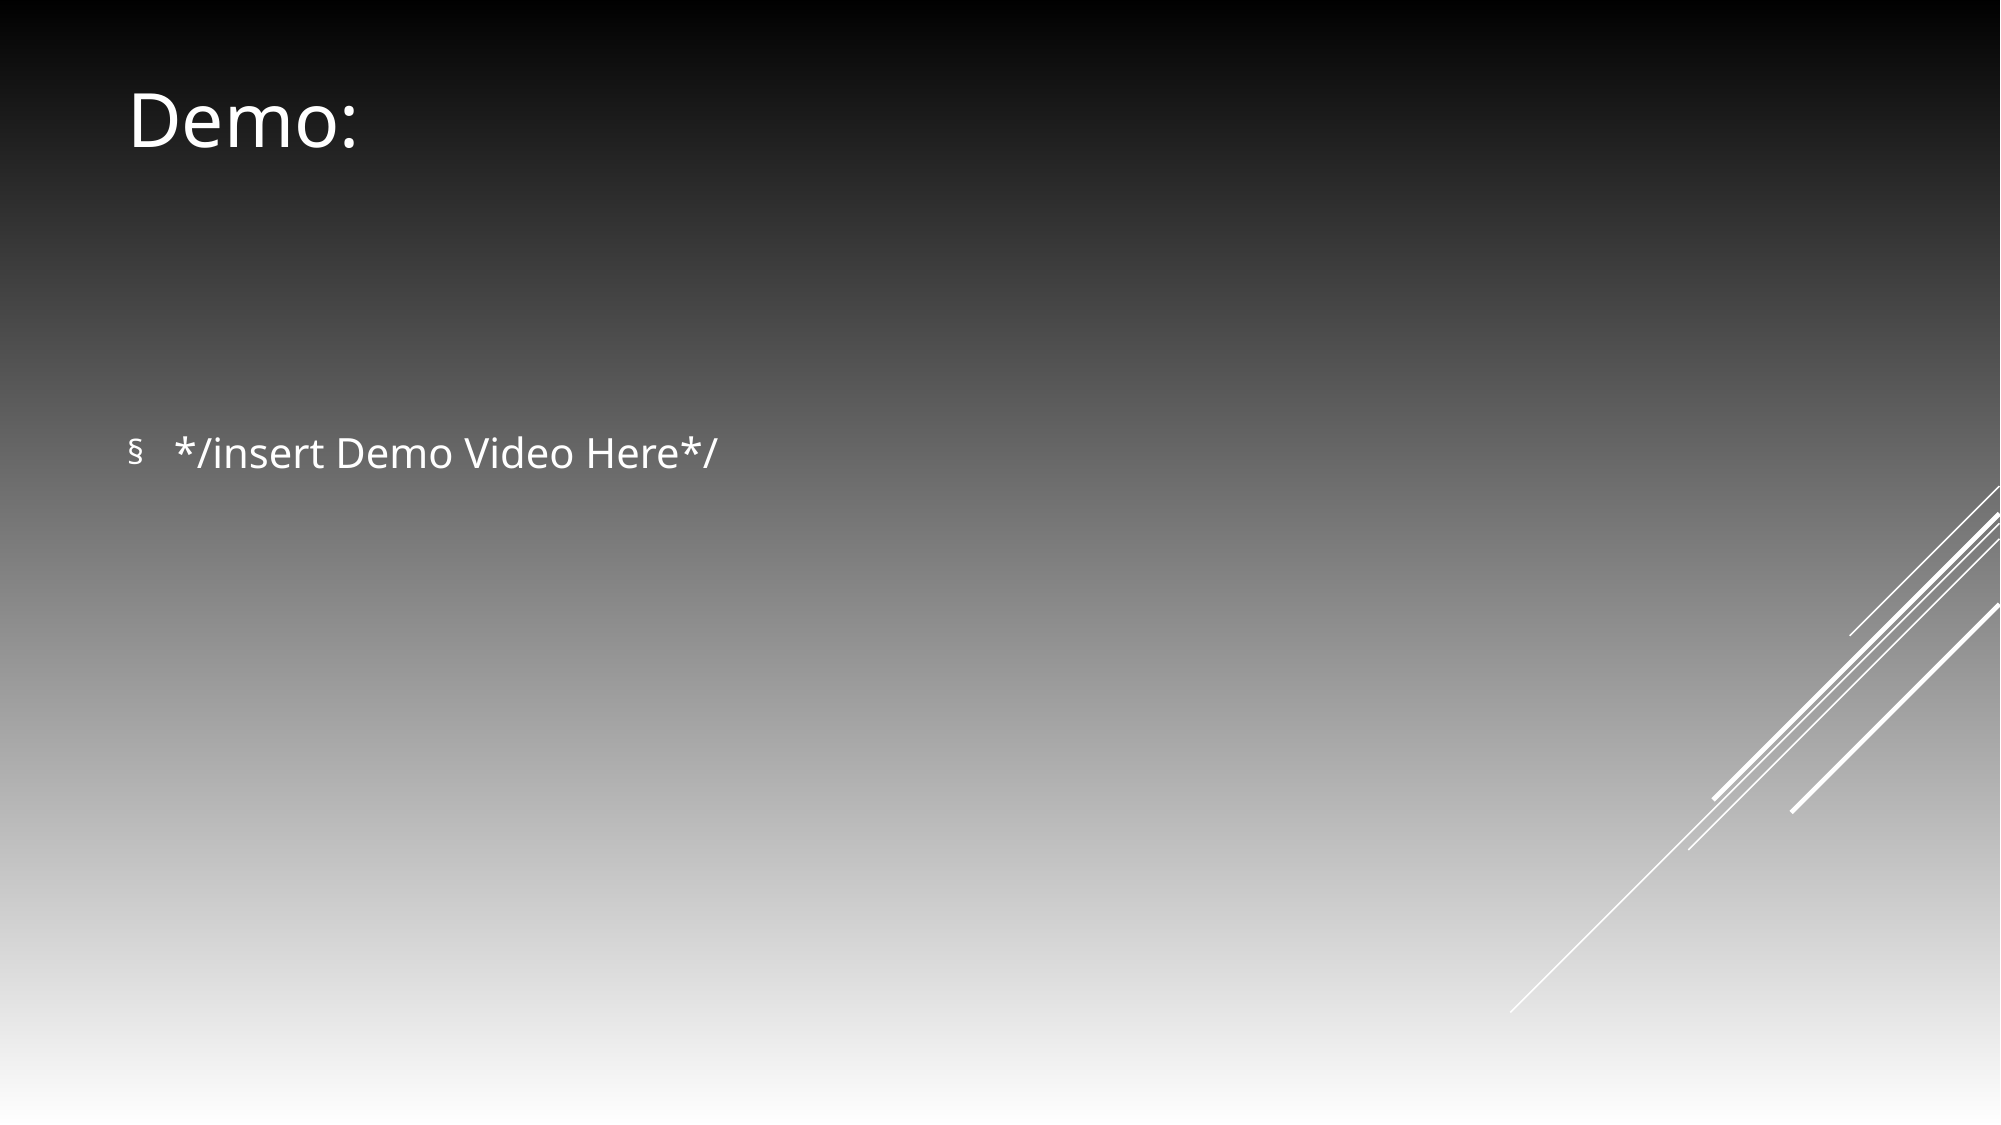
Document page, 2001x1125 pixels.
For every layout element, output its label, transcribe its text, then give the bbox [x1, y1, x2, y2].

list */insert Demo Video Here*/ [112, 419, 1595, 1013]
title Demo: [112, 65, 1595, 313]
